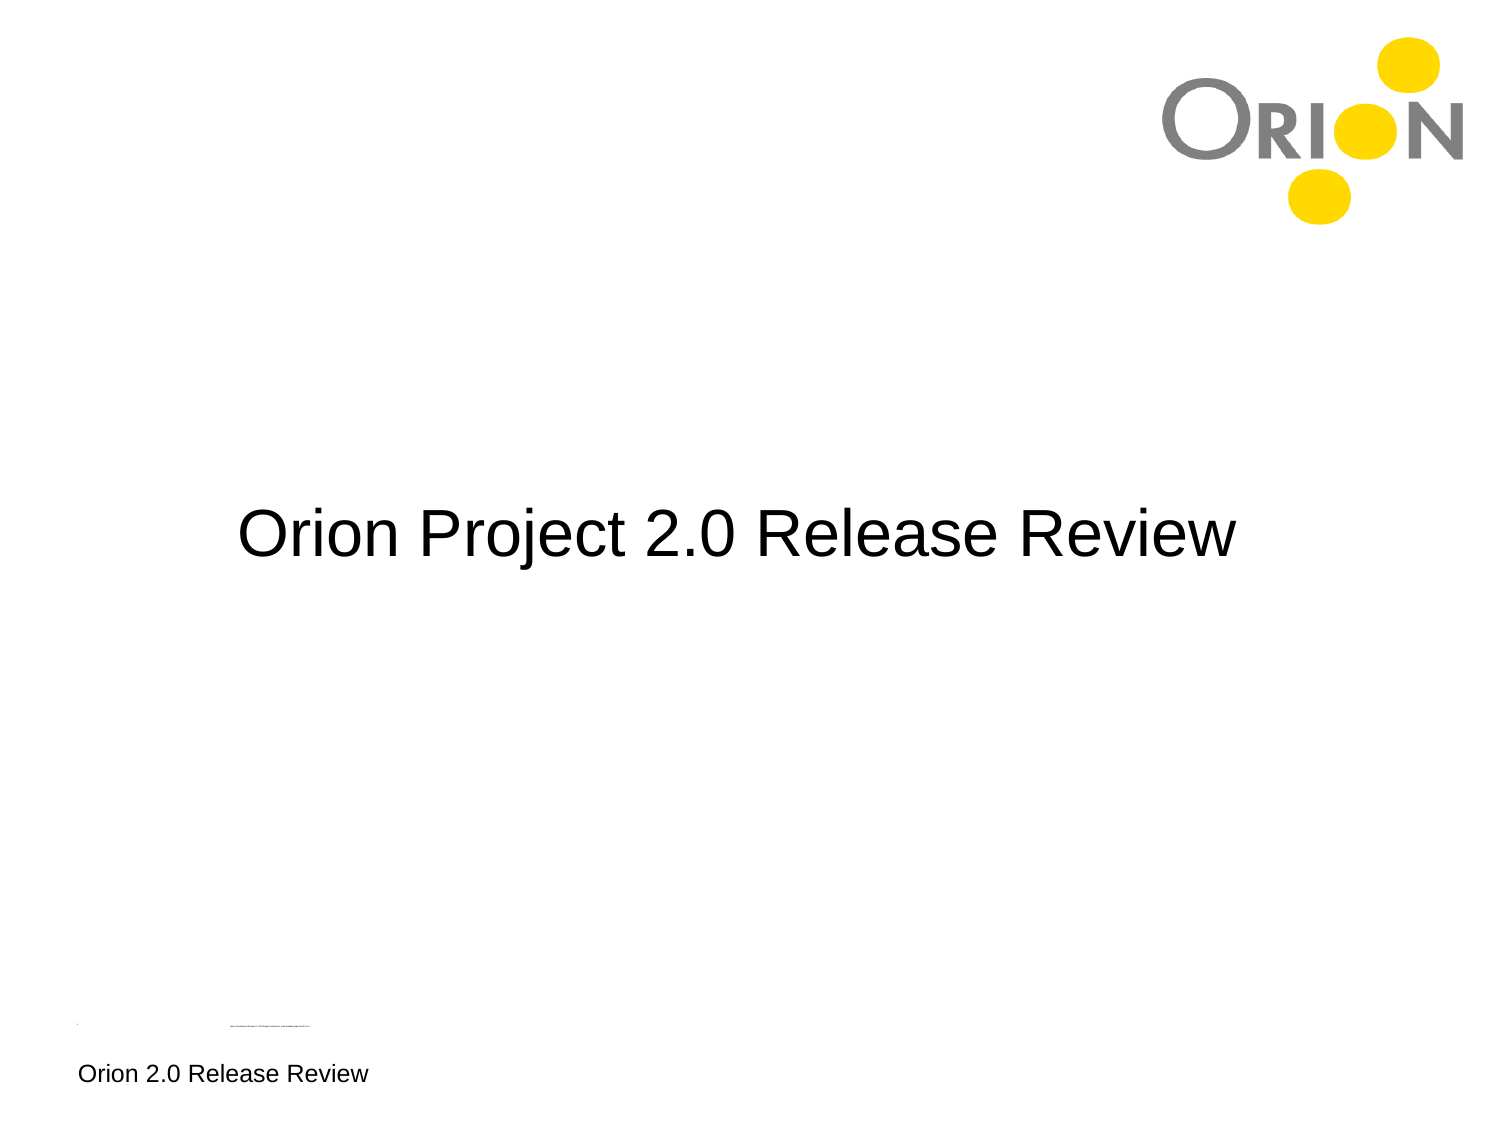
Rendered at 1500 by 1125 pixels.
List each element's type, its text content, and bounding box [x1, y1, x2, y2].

picture [1288, 37, 1463, 225]
subtitle Orion Project 2.0 Release Review [187, 37, 1288, 1022]
